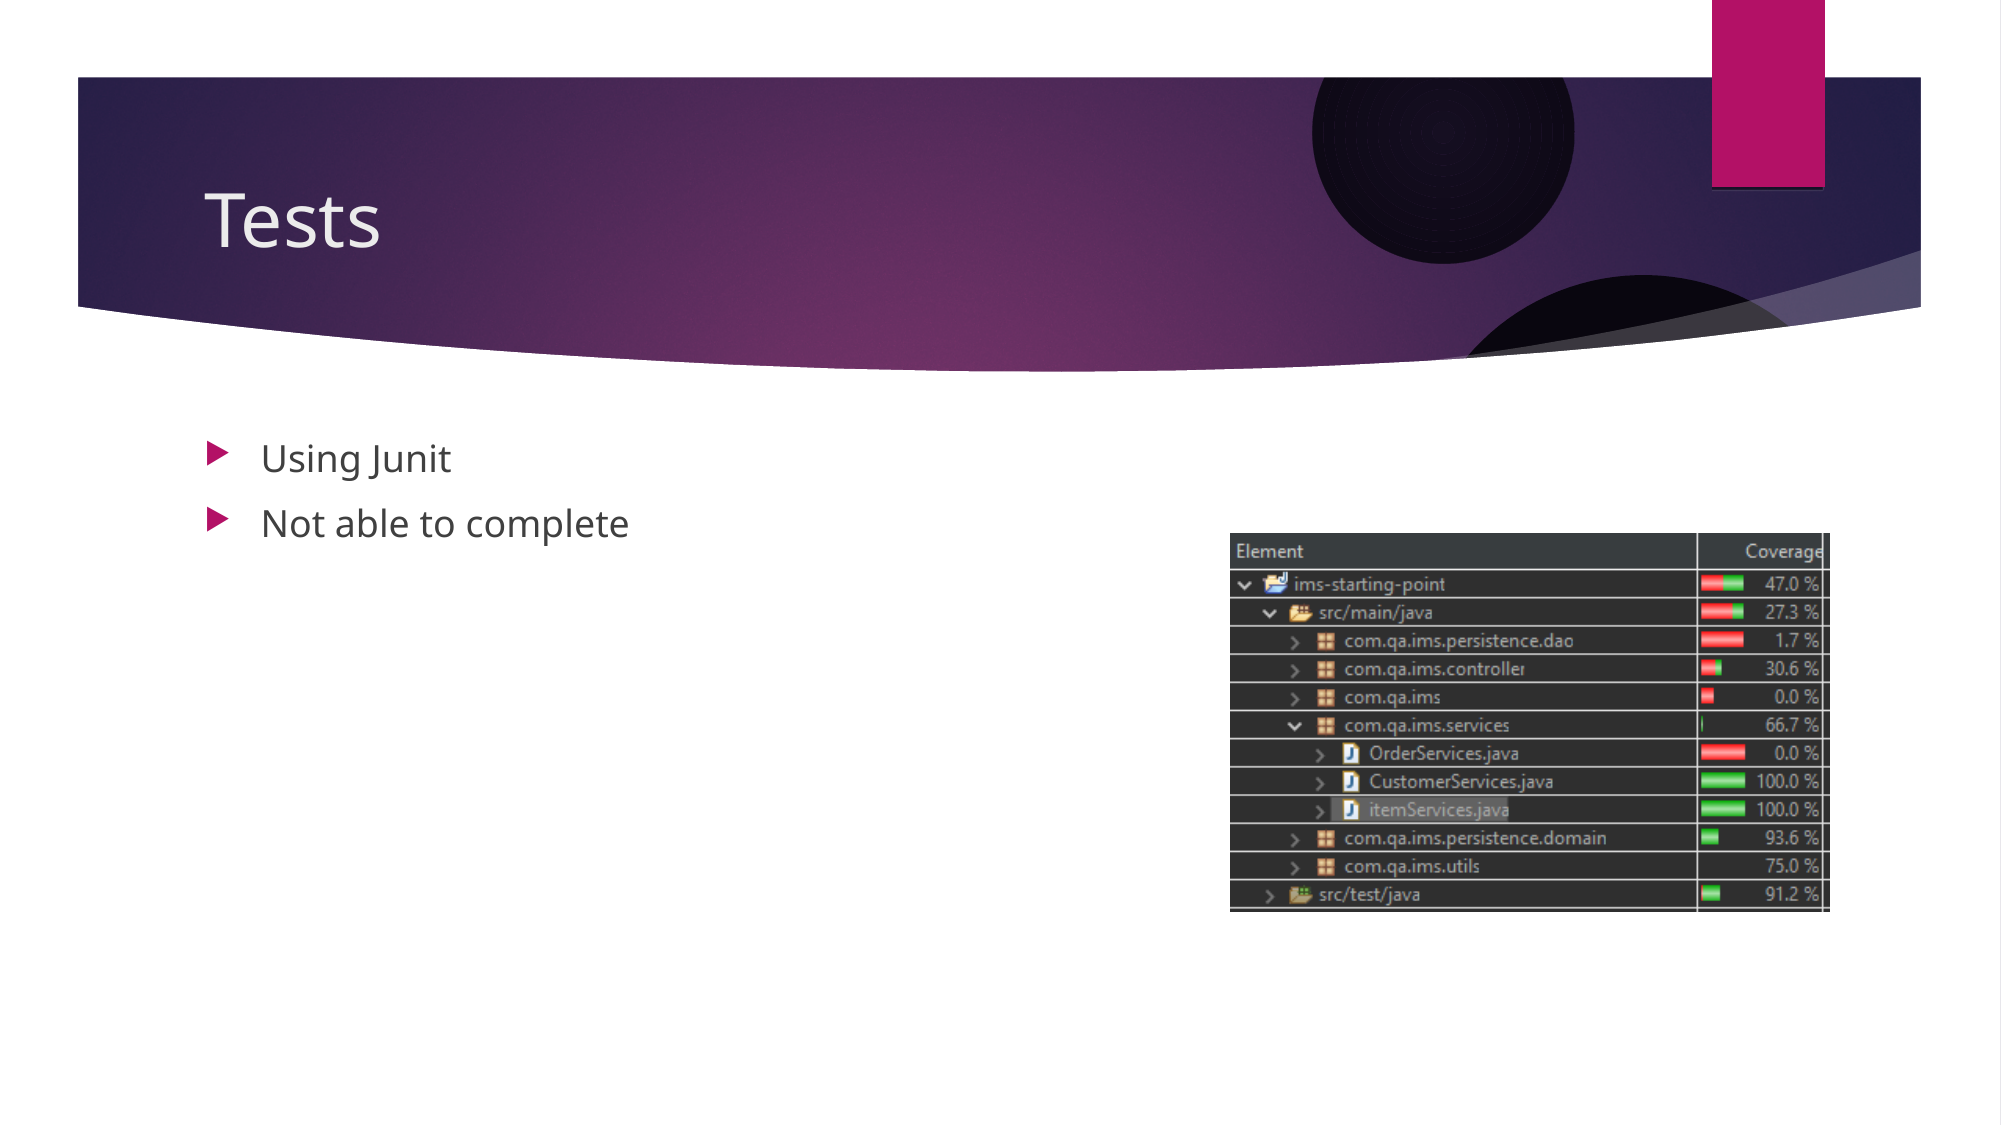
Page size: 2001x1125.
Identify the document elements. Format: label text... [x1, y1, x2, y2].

title Tests [189, 159, 1627, 276]
list Using Junit Not able to complete [189, 427, 1638, 988]
picture [1230, 533, 1830, 912]
